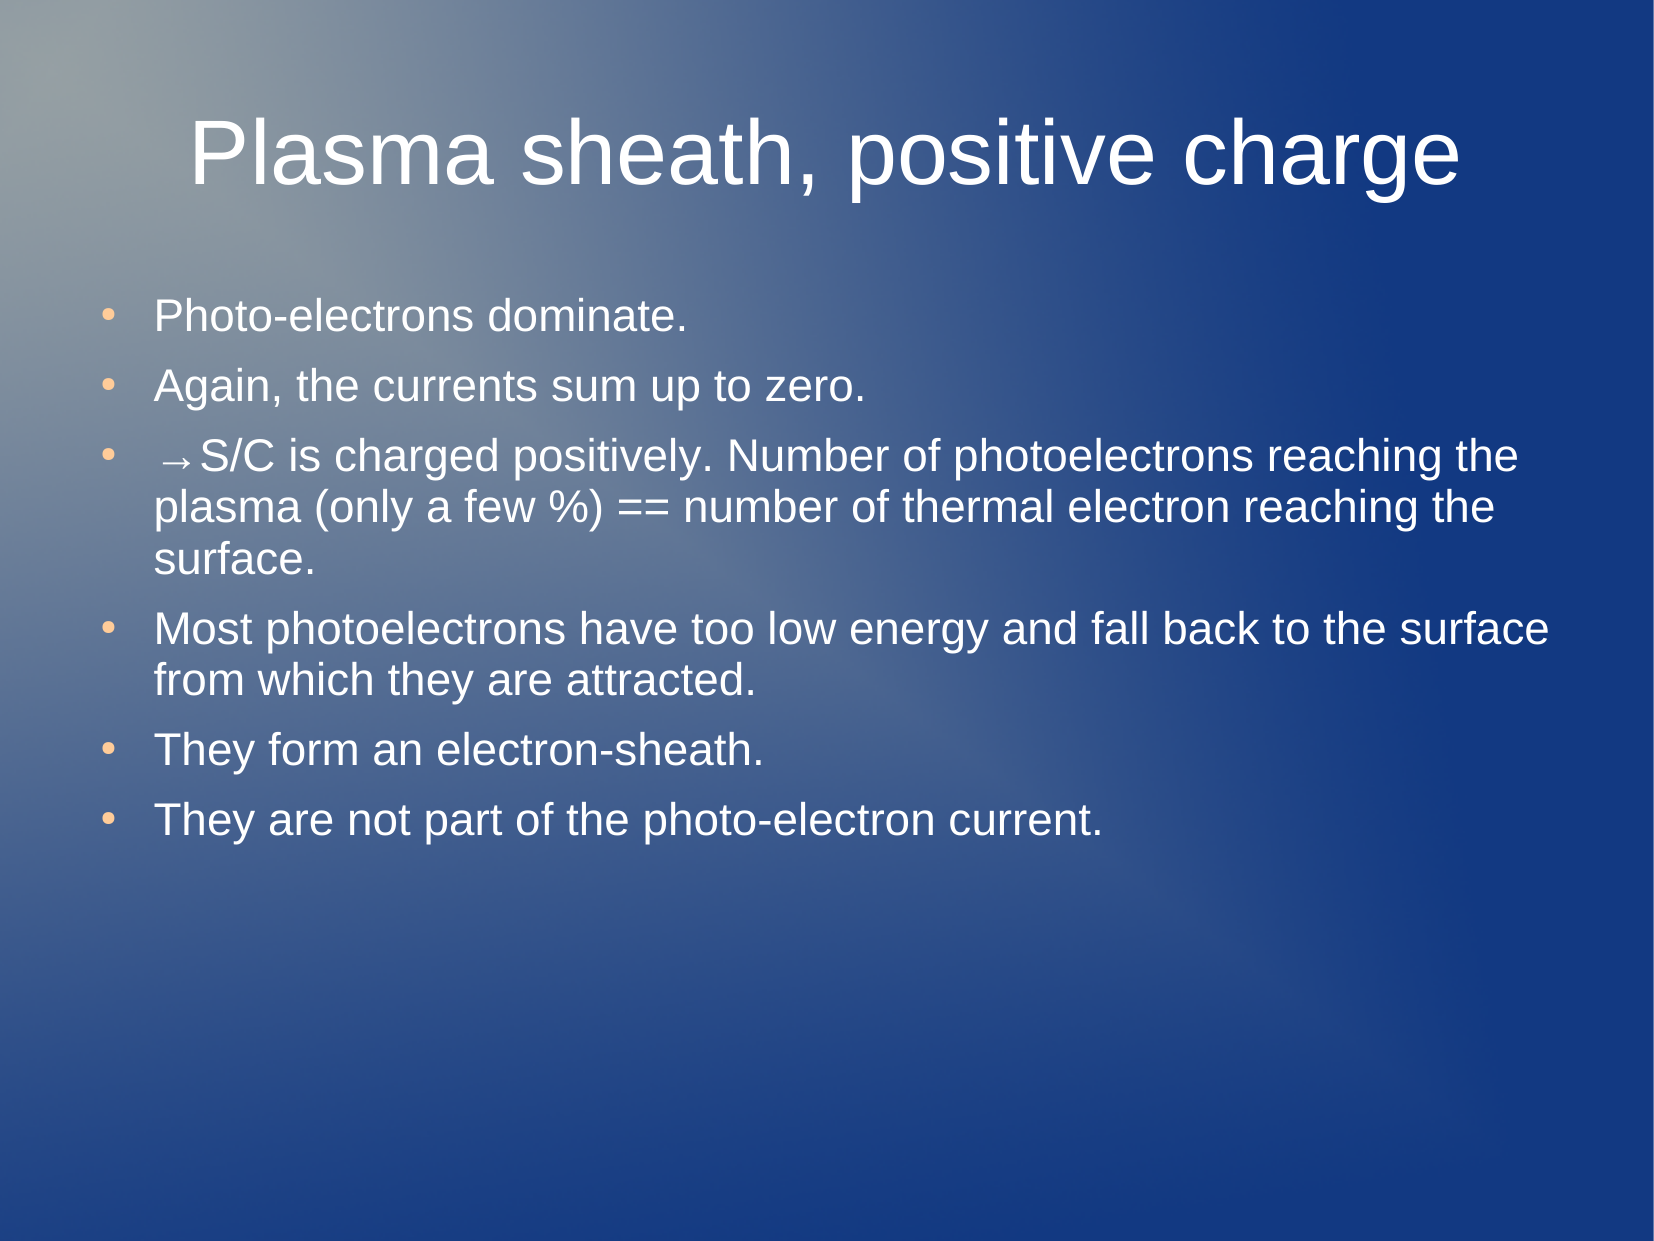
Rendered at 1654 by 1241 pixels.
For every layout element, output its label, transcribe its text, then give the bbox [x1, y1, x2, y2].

title Plasma sheath, positive charge [82, 49, 1571, 257]
picture [0, 0, 1654, 1241]
list Photo-electrons dominate. Again, the currents sum up to zero. →S/C is charged positively. Number of photoelectrons reaching the plasma (only a few %) == number of thermal electron reaching the surface. Most photoelectrons have too low energy and fall back to the surface from which they are attracted. They form an electron-sheath. They are not part of the photo-electron current. [82, 290, 1571, 1109]
